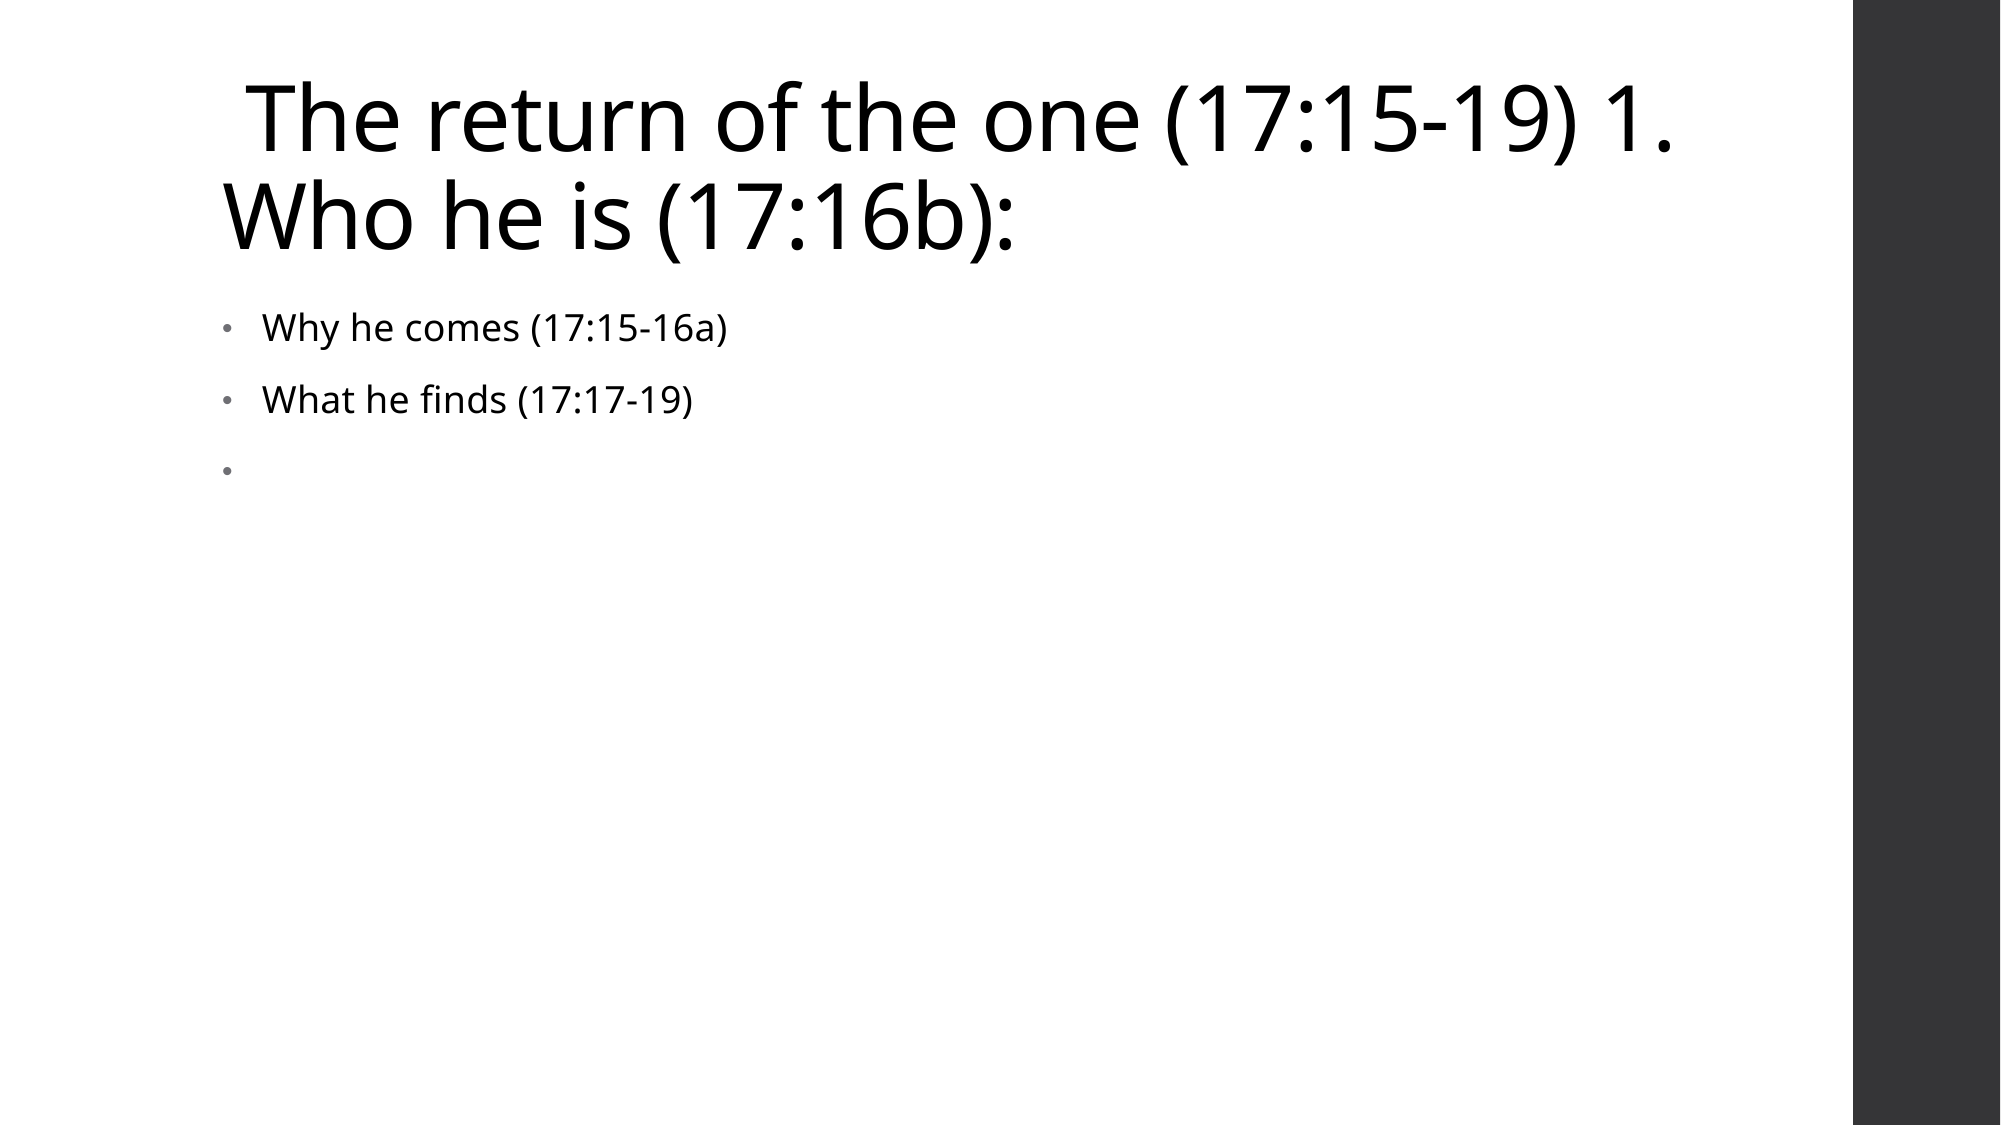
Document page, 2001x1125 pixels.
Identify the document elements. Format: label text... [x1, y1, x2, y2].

title The return of the one (17:15-19) 1. Who he is (17:16b): [206, 60, 1797, 278]
list Why he comes (17:15-16a) What he finds (17:17-19) [206, 299, 1617, 1014]
